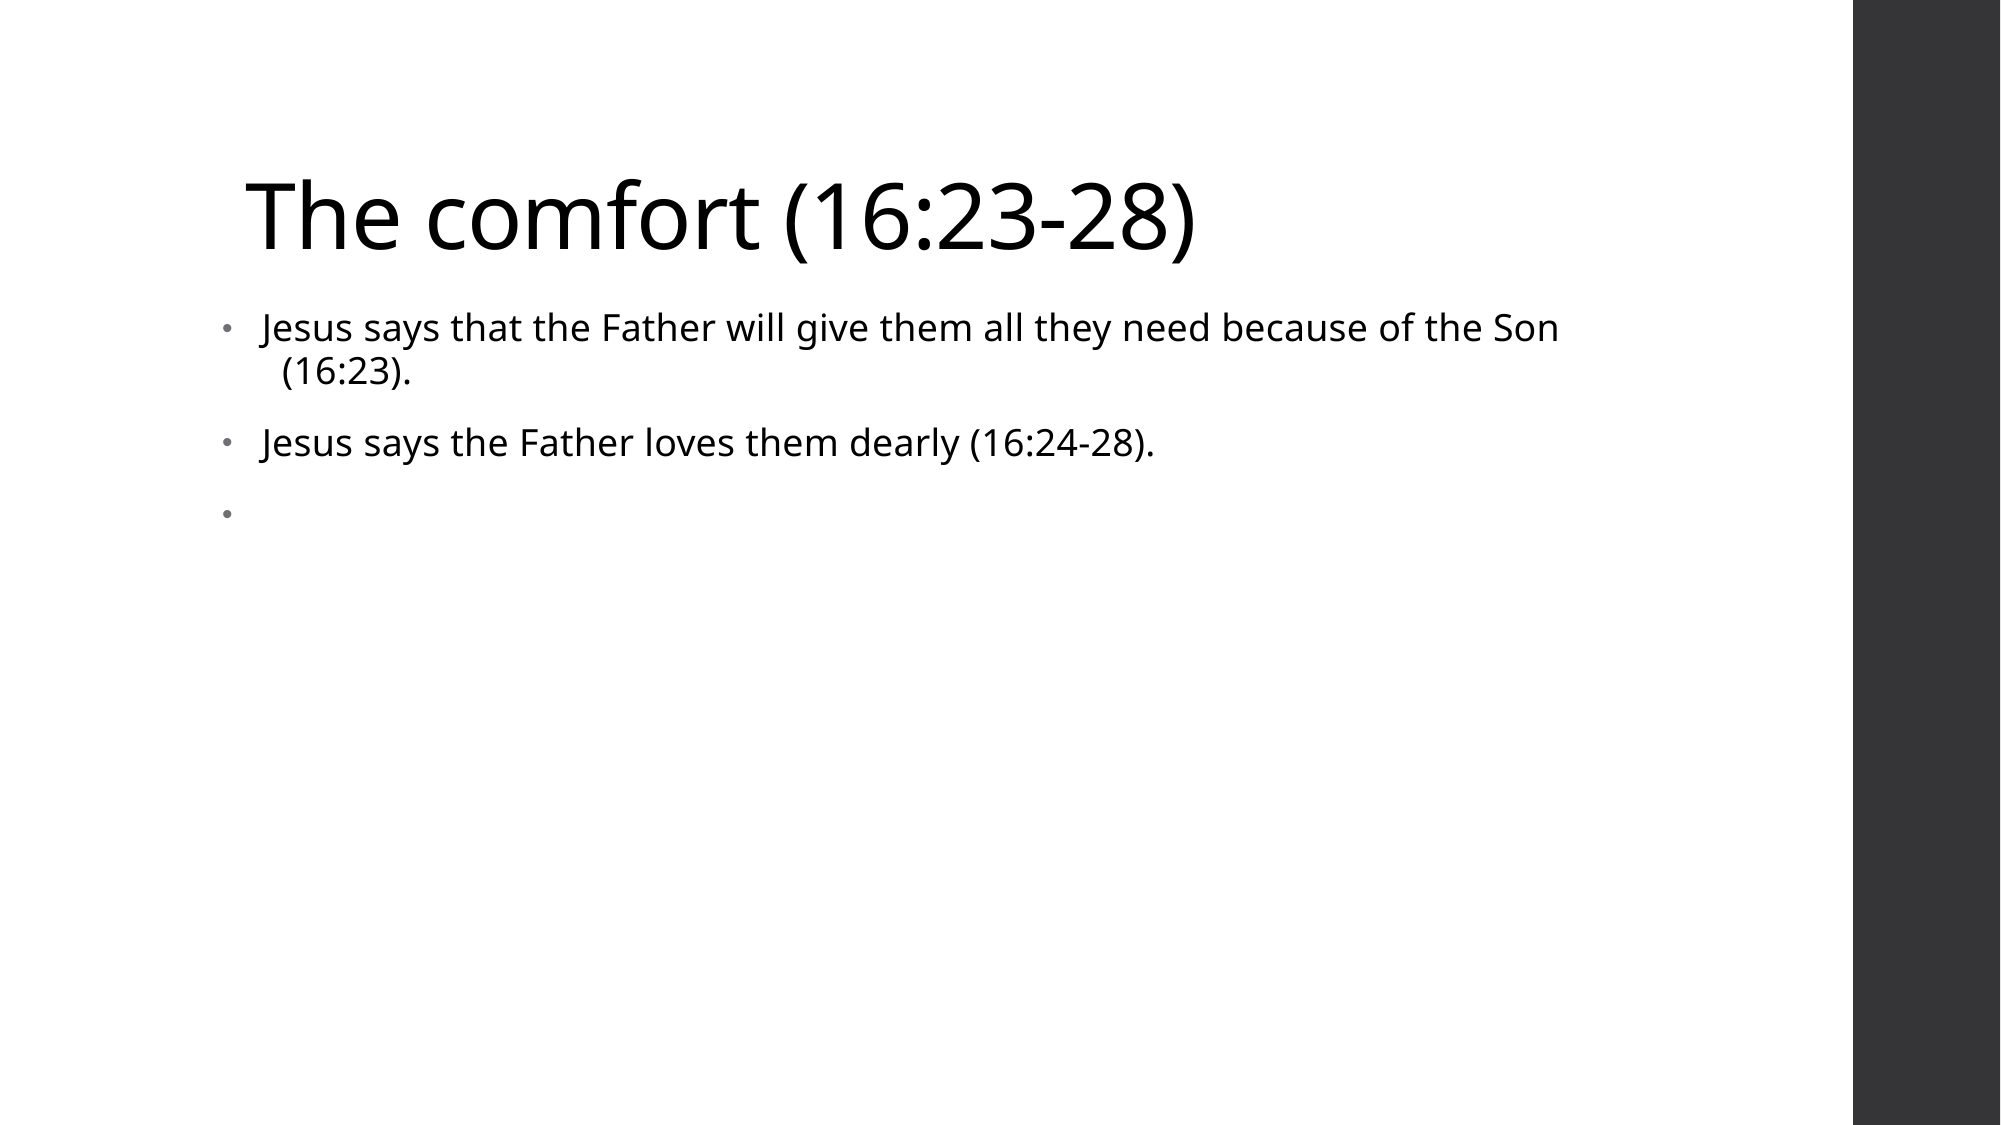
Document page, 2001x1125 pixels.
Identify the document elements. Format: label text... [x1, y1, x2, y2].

list Jesus says that the Father will give them all they need because of the Son (16:23). Jesus says the Father loves them dearly (16:24-28). [206, 299, 1617, 1014]
title The comfort (16:23-28) [206, 60, 1797, 278]
